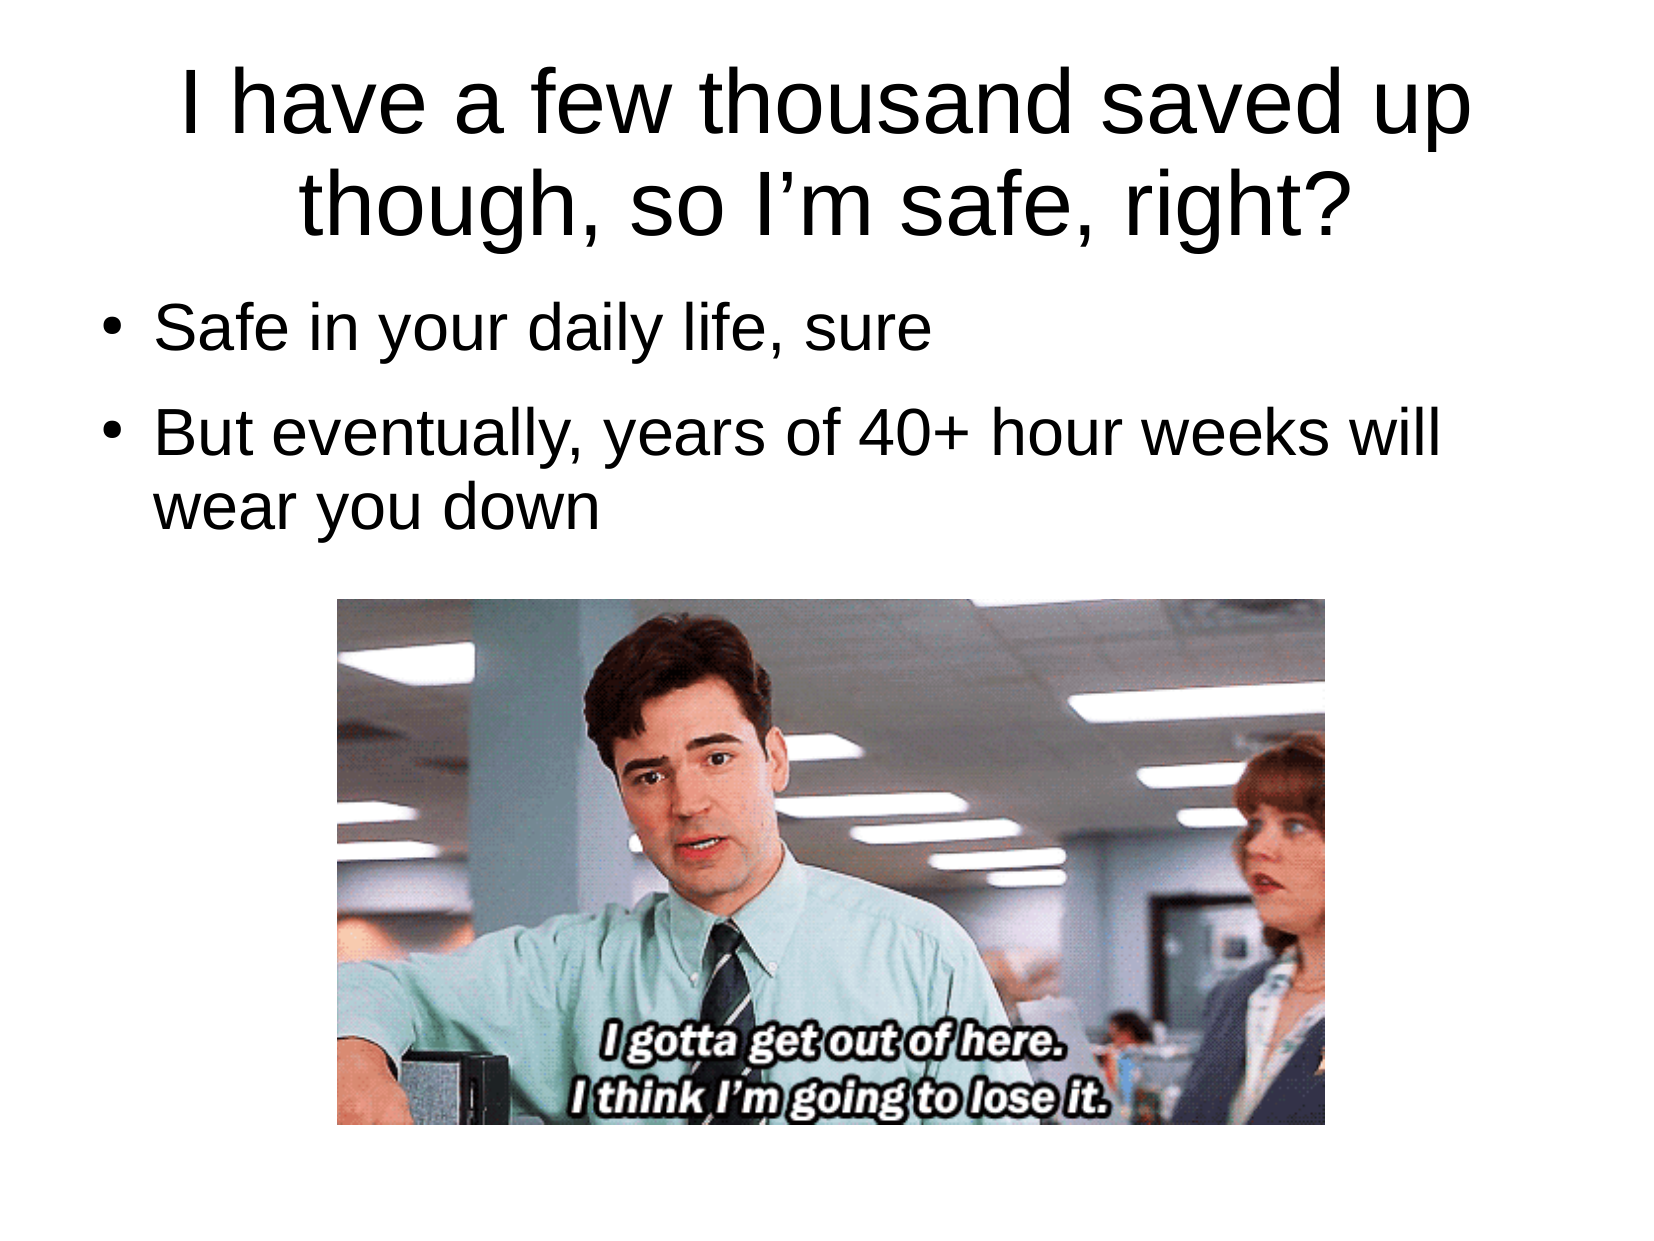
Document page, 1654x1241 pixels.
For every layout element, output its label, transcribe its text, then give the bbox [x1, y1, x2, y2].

list Safe in your daily life, sure But eventually, years of 40+ hour weeks will wear you down [82, 290, 1571, 1010]
picture [337, 599, 1325, 1126]
title I have a few thousand saved up though, so I’m safe, right? [82, 49, 1571, 257]
